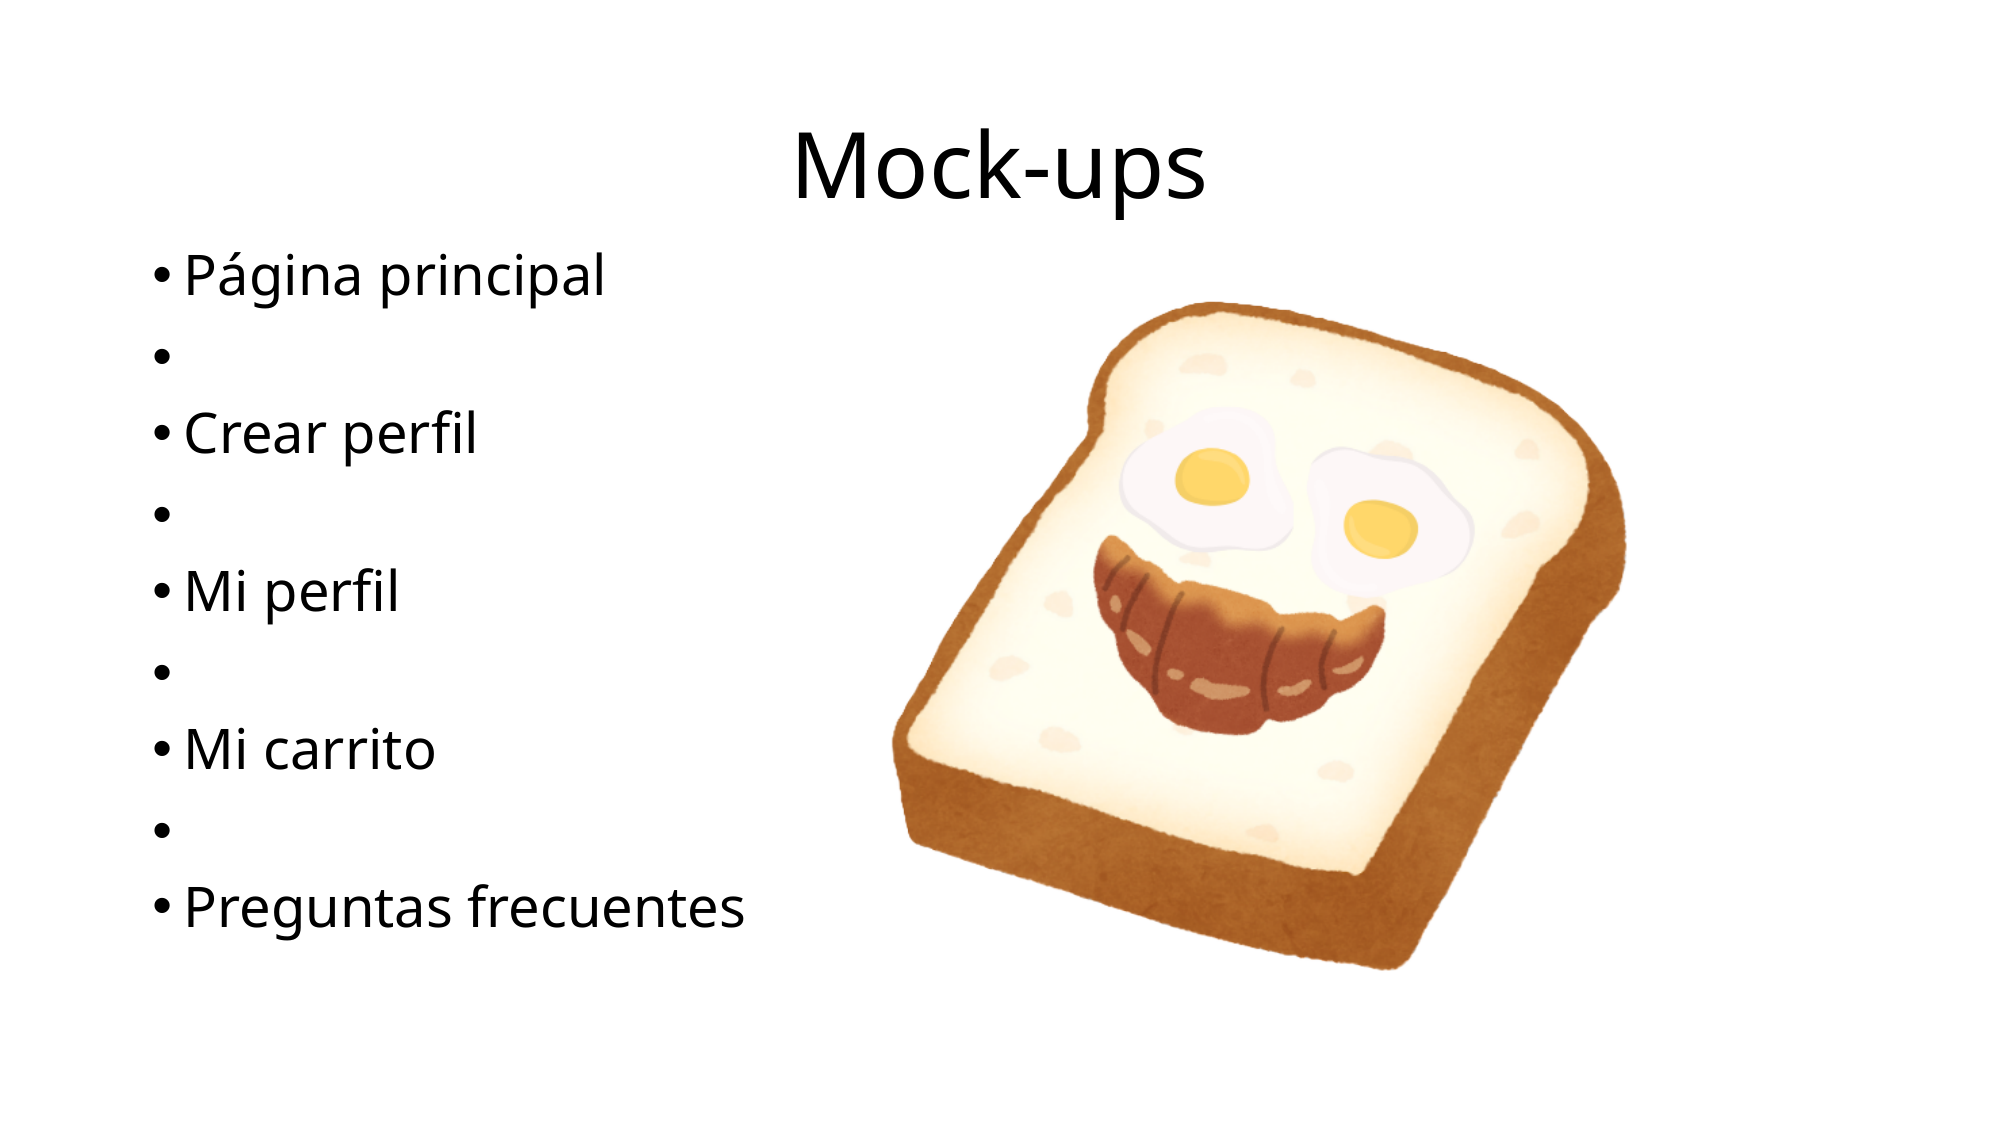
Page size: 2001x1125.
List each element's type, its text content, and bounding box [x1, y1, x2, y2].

list Página principal Crear perfil Mi perfil Mi carrito Preguntas frecuentes [137, 239, 1863, 954]
title Mock-ups [137, 59, 1863, 239]
picture [889, 299, 1628, 975]
